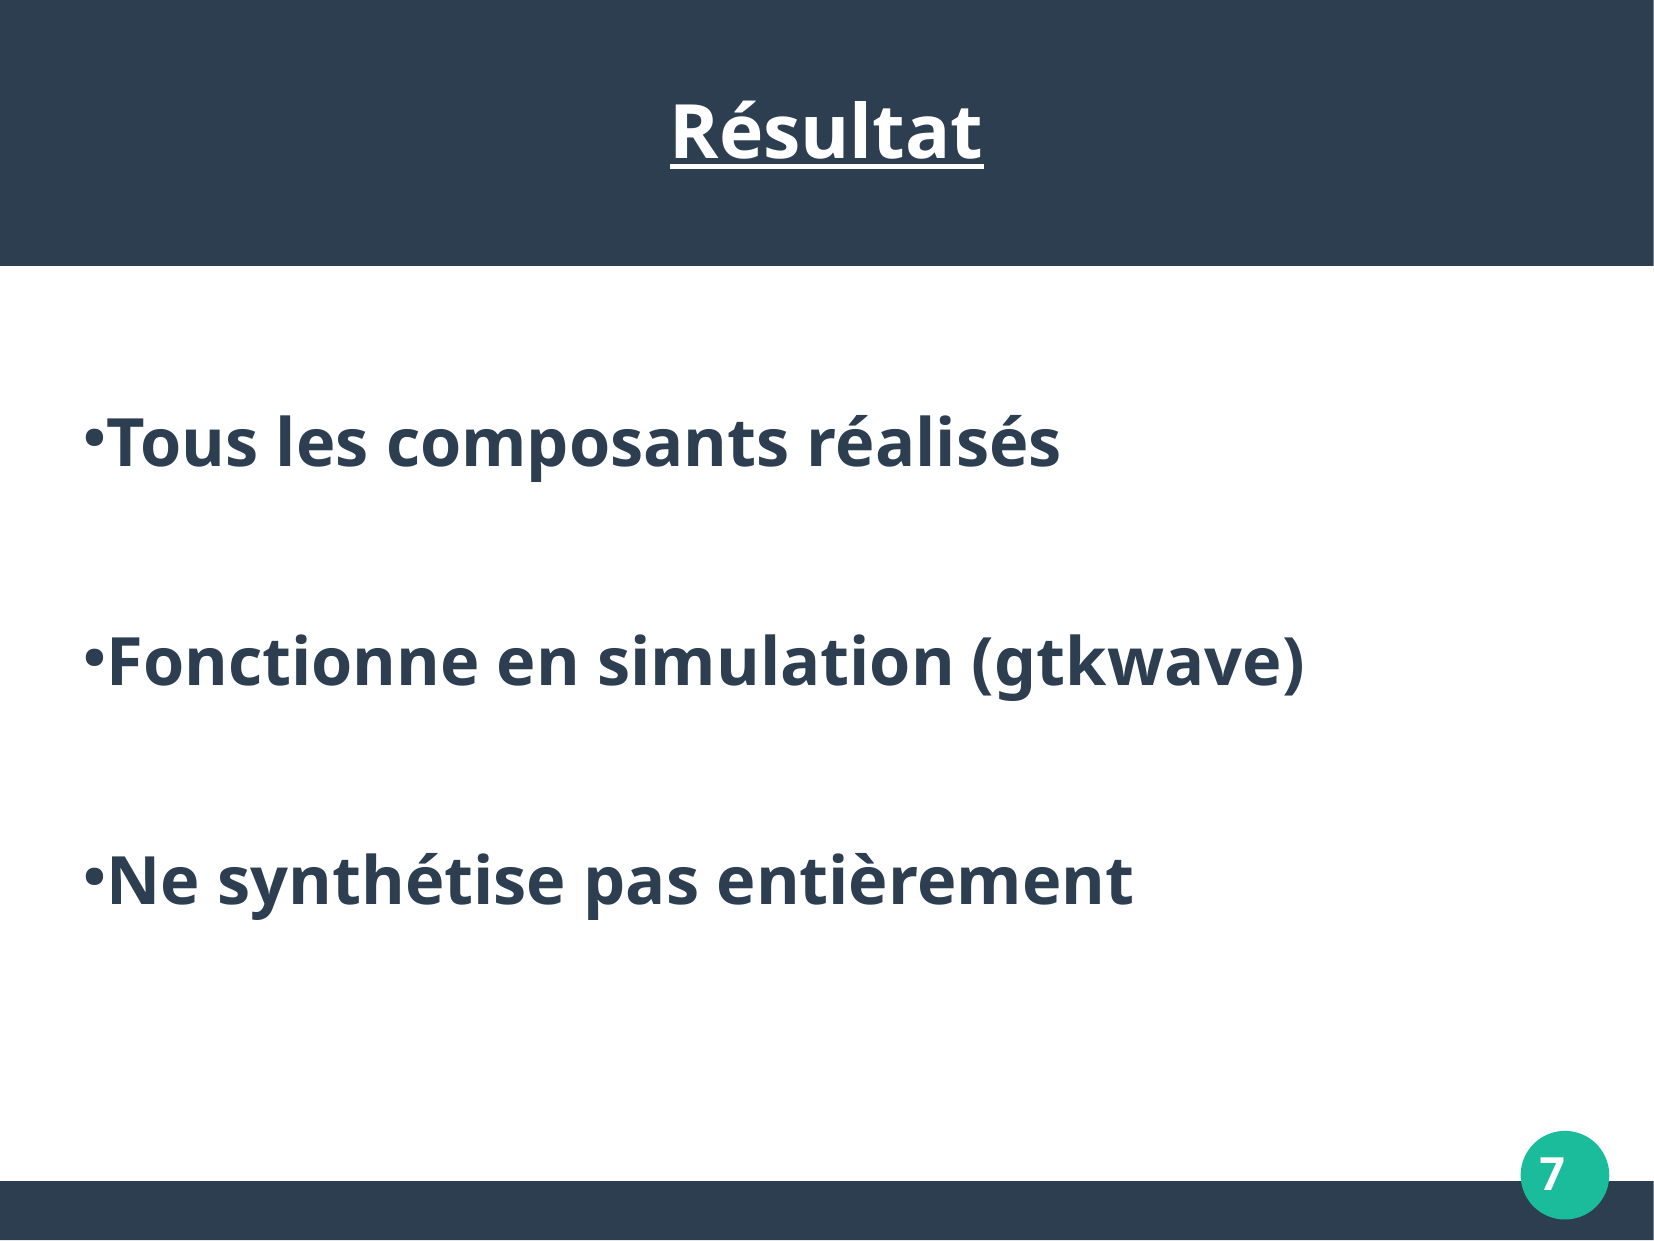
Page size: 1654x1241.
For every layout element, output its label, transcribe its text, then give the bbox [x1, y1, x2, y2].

text_box 7 [1523, 1133, 1607, 1204]
list Tous les composants réalisés Fonctionne en simulation (gtkwave) Ne synthétise pas entièrement [82, 290, 1571, 1010]
title Résultat [59, 82, 1595, 174]
